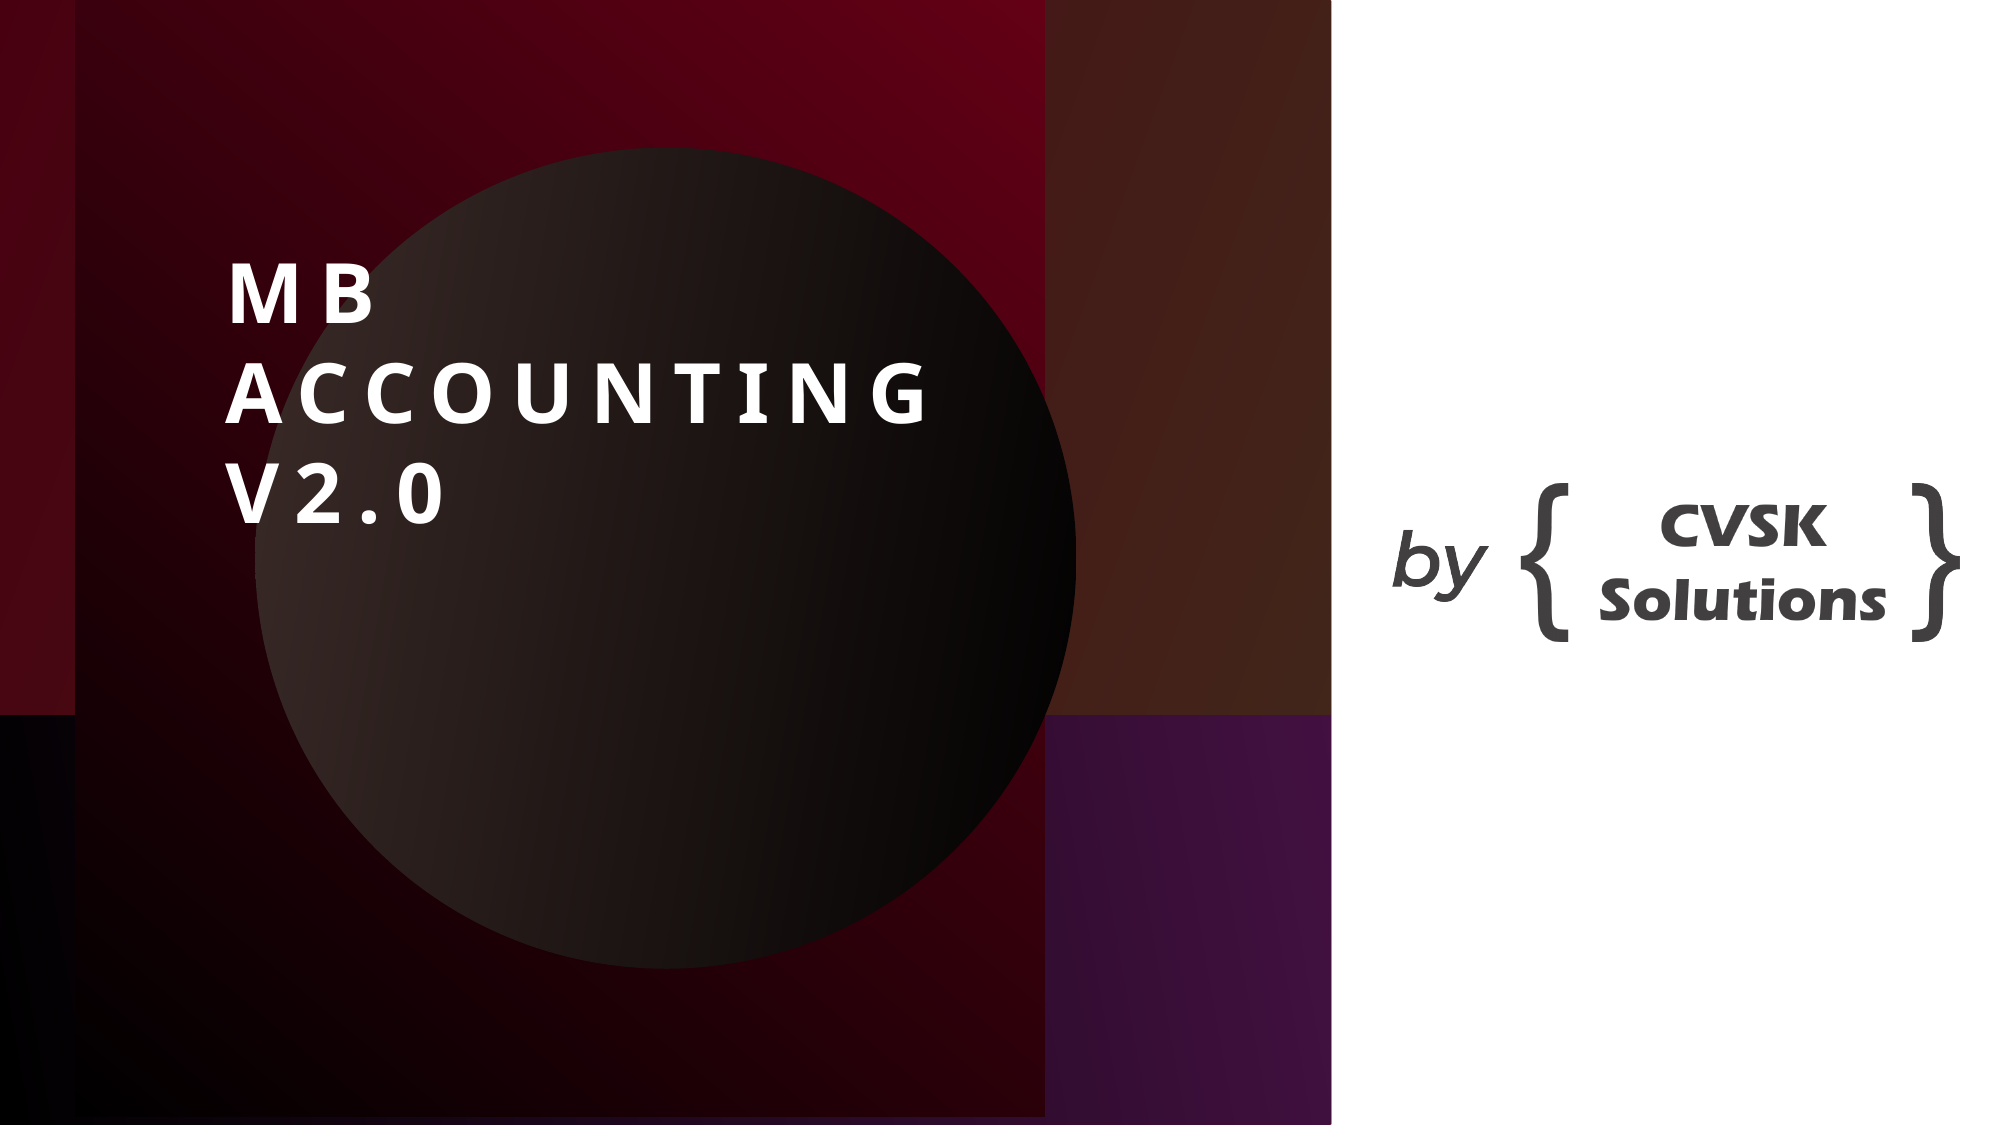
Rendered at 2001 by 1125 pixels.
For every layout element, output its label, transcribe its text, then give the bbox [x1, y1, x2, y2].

picture [1346, 483, 1960, 642]
title MB Accounting V2.0 [225, 240, 1000, 659]
text_box [0, 0, 2000, 1125]
